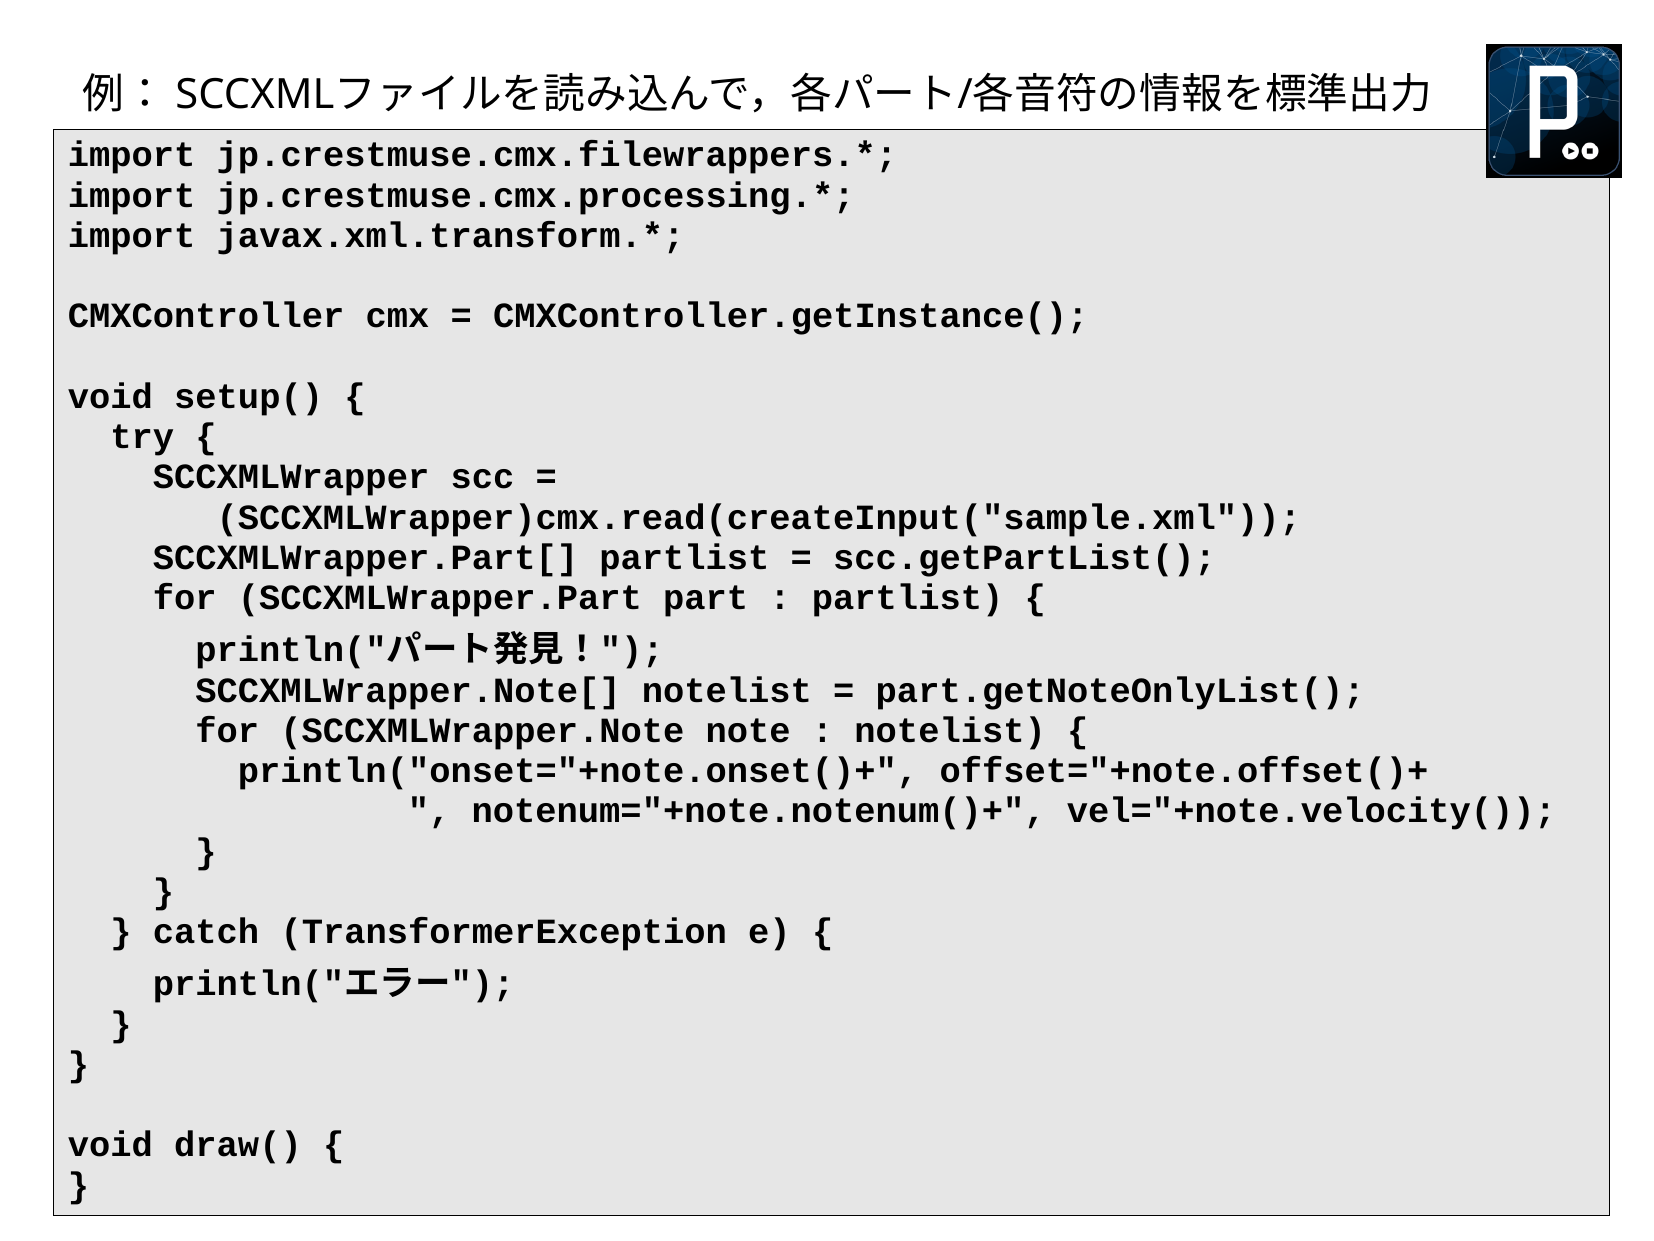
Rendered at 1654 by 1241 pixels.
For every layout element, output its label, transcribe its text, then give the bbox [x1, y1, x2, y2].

text_box import jp.crestmuse.cmx.filewrappers.*; import jp.crestmuse.cmx.processing.*; import javax.xml.transform.*; CMXController cmx = CMXController.getInstance(); void setup() { try { SCCXMLWrapper scc = (SCCXMLWrapper)cmx.read(createInput("sample.xml")); SCCXMLWrapper.Part[] partlist = scc.getPartList(); for (SCCXMLWrapper.Part part : partlist) { println("パート発見！"); SCCXMLWrapper.Note[] notelist = part.getNoteOnlyList(); for (SCCXMLWrapper.Note note : notelist) { println("onset="+note.onset()+", offset="+note.offset()+ ", notenum="+note.notenum()+", vel="+note.velocity()); } } } catch (TransformerException e) { println("エラー"); } } void draw() { } [53, 129, 1610, 1211]
picture [1486, 44, 1622, 178]
text_box 例： SCCXMLファイルを読み込んで，各パート/各音符の情報を標準出力 [67, 53, 1365, 110]
